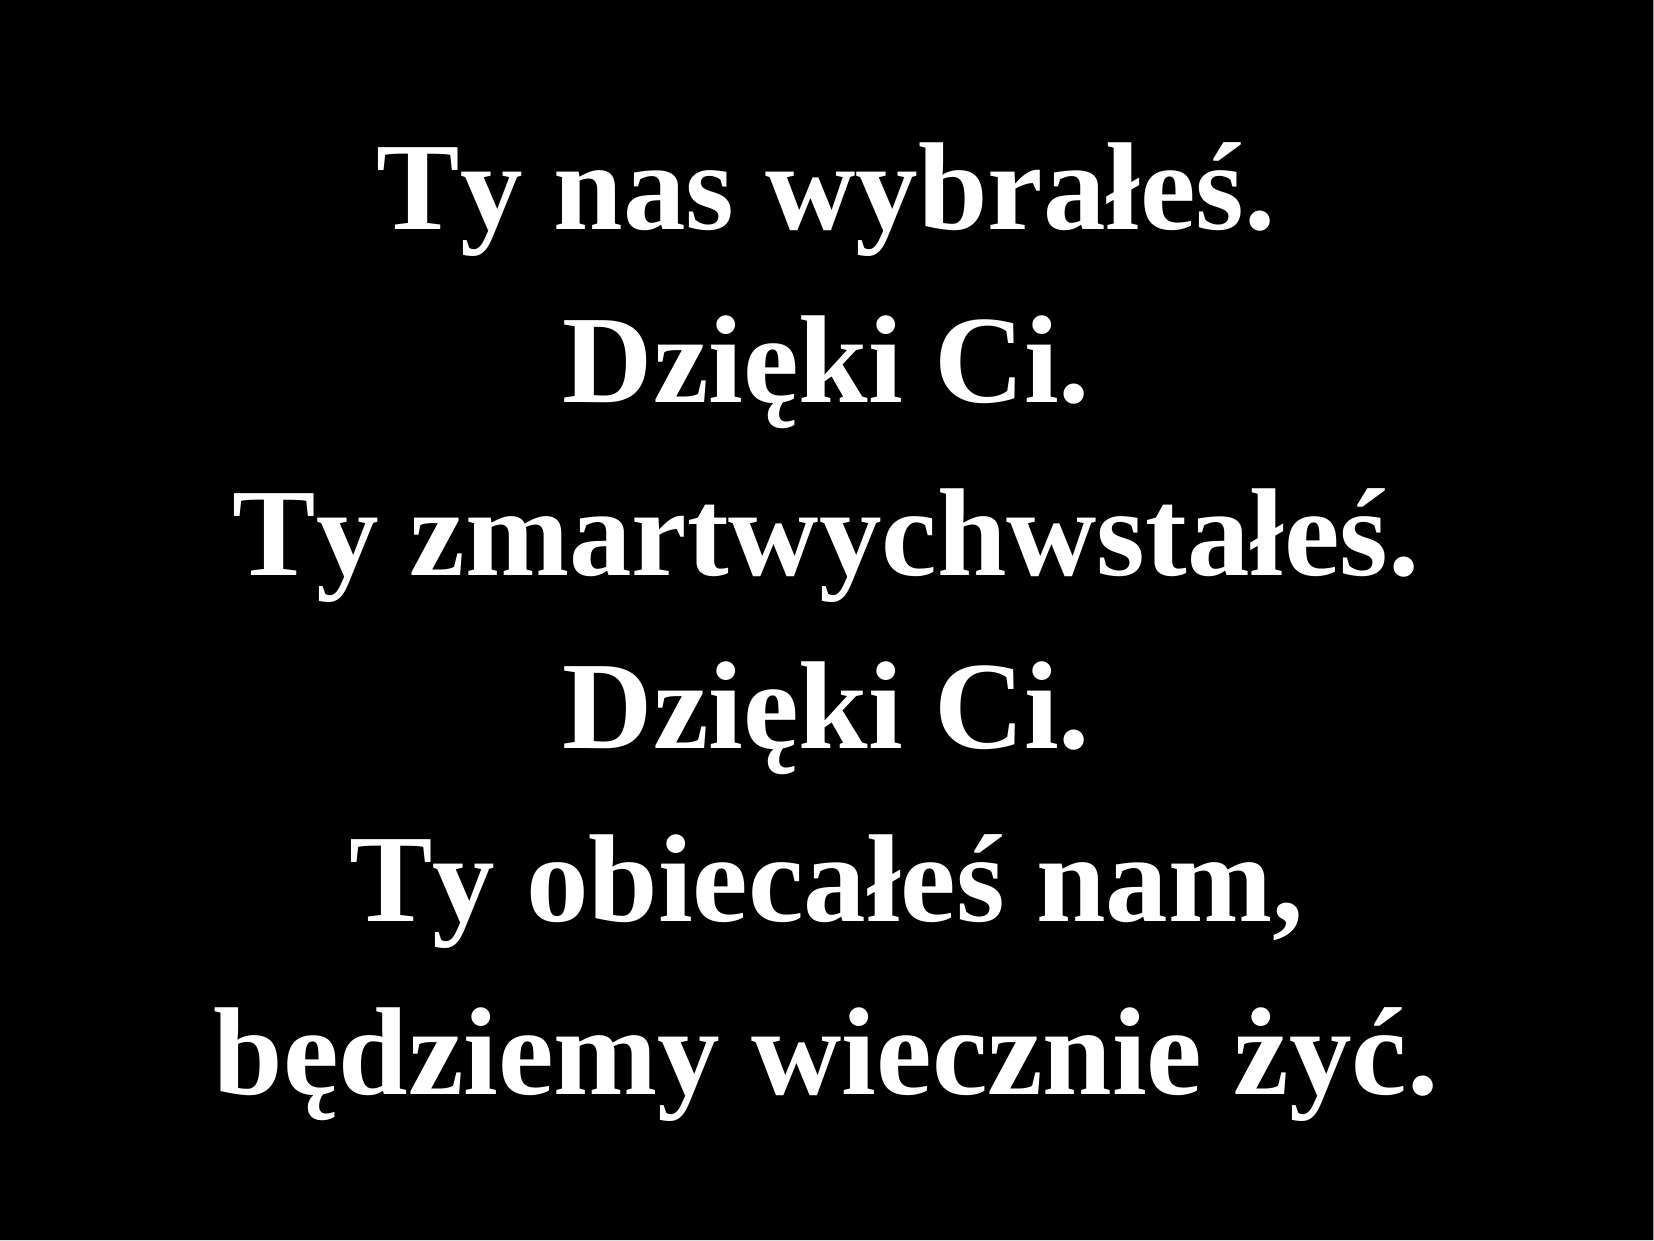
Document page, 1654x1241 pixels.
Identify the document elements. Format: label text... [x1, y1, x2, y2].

title Ty nas wybrałeś. ppp Dzięki Ci. ppp Ty zmartwychwstałeś. ppp Dzięki Ci. ppp Ty obiecałeś nam, ppp będziemy wiecznie żyć. [0, 0, 1654, 1241]
